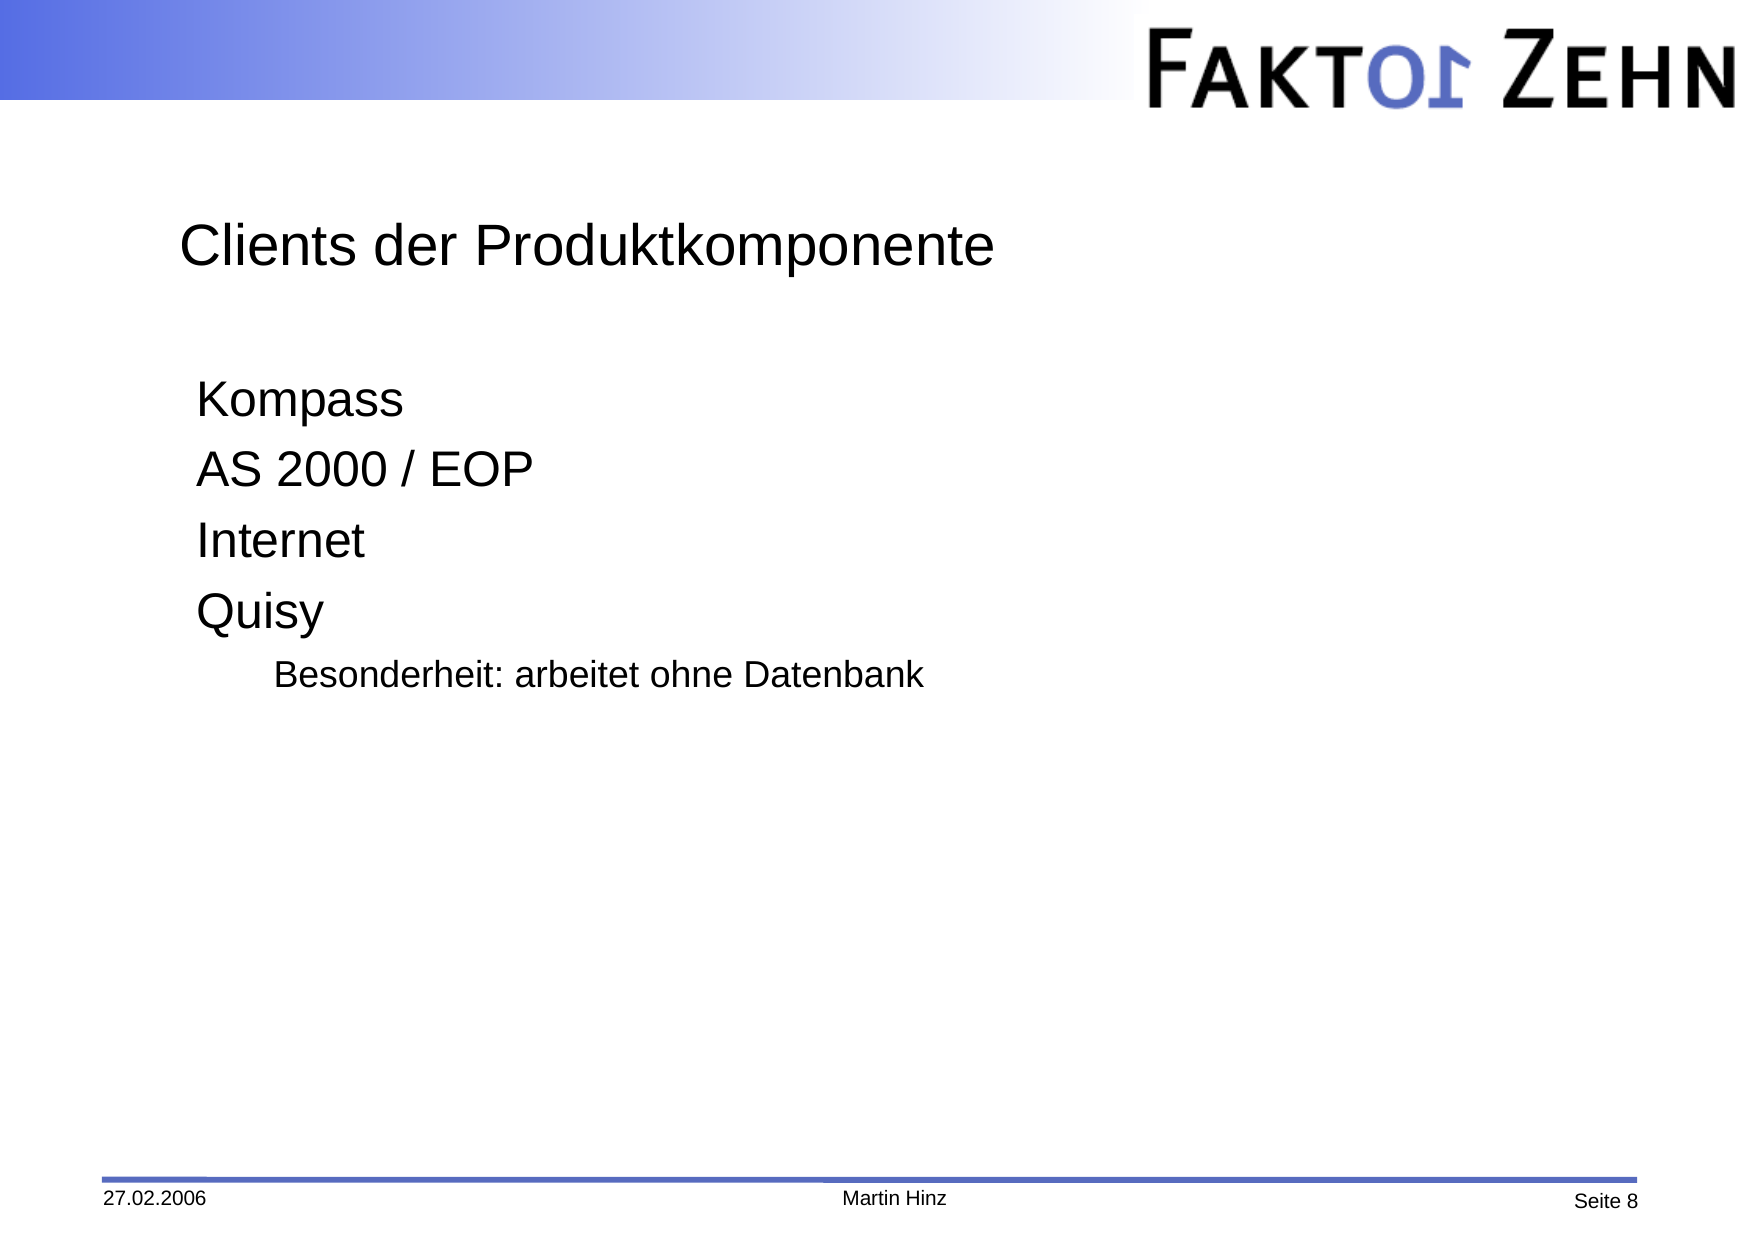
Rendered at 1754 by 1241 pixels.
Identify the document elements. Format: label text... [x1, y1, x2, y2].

list Kompass AS 2000 / EOP Internet Quisy Besonderheit: arbeitet ohne Datenbank [179, 371, 1576, 1078]
title Clients der Produktkomponente [179, 142, 1576, 349]
picture [1133, 14, 1749, 117]
